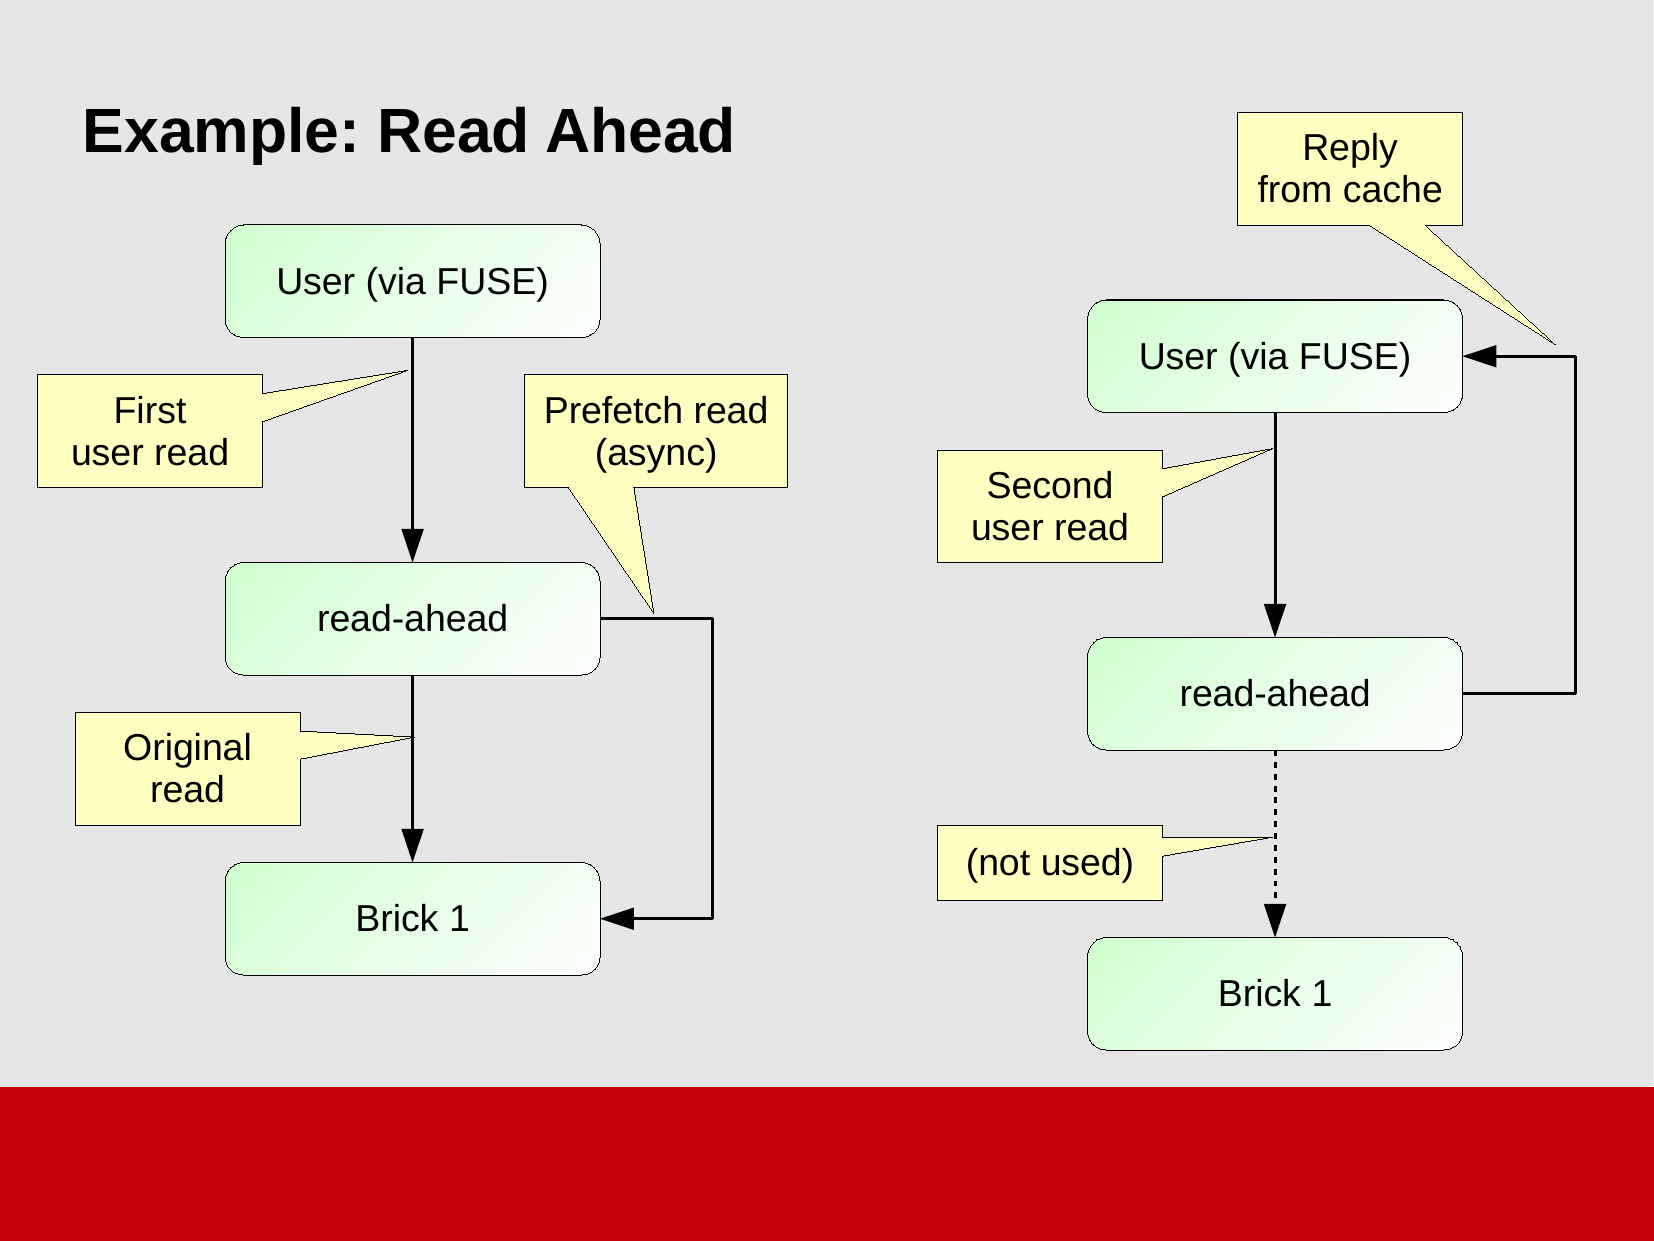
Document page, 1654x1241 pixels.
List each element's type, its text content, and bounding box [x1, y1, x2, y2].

text_box read-ahead [225, 562, 601, 676]
text_box Reply from cache [1237, 112, 1556, 345]
text_box (not used) [937, 825, 1273, 901]
text_box User (via FUSE) [225, 224, 601, 338]
text_box User (via FUSE) [1087, 299, 1463, 413]
text_box First user read [37, 370, 408, 488]
text_box Original read [75, 712, 415, 826]
text_box Second user read [937, 448, 1273, 563]
title Example: Read Ahead [82, 37, 788, 226]
text_box Brick 1 [225, 862, 601, 976]
text_box Prefetch read (async) [524, 374, 788, 614]
text_box read-ahead [1087, 637, 1463, 751]
text_box Brick 1 [1087, 937, 1463, 1051]
